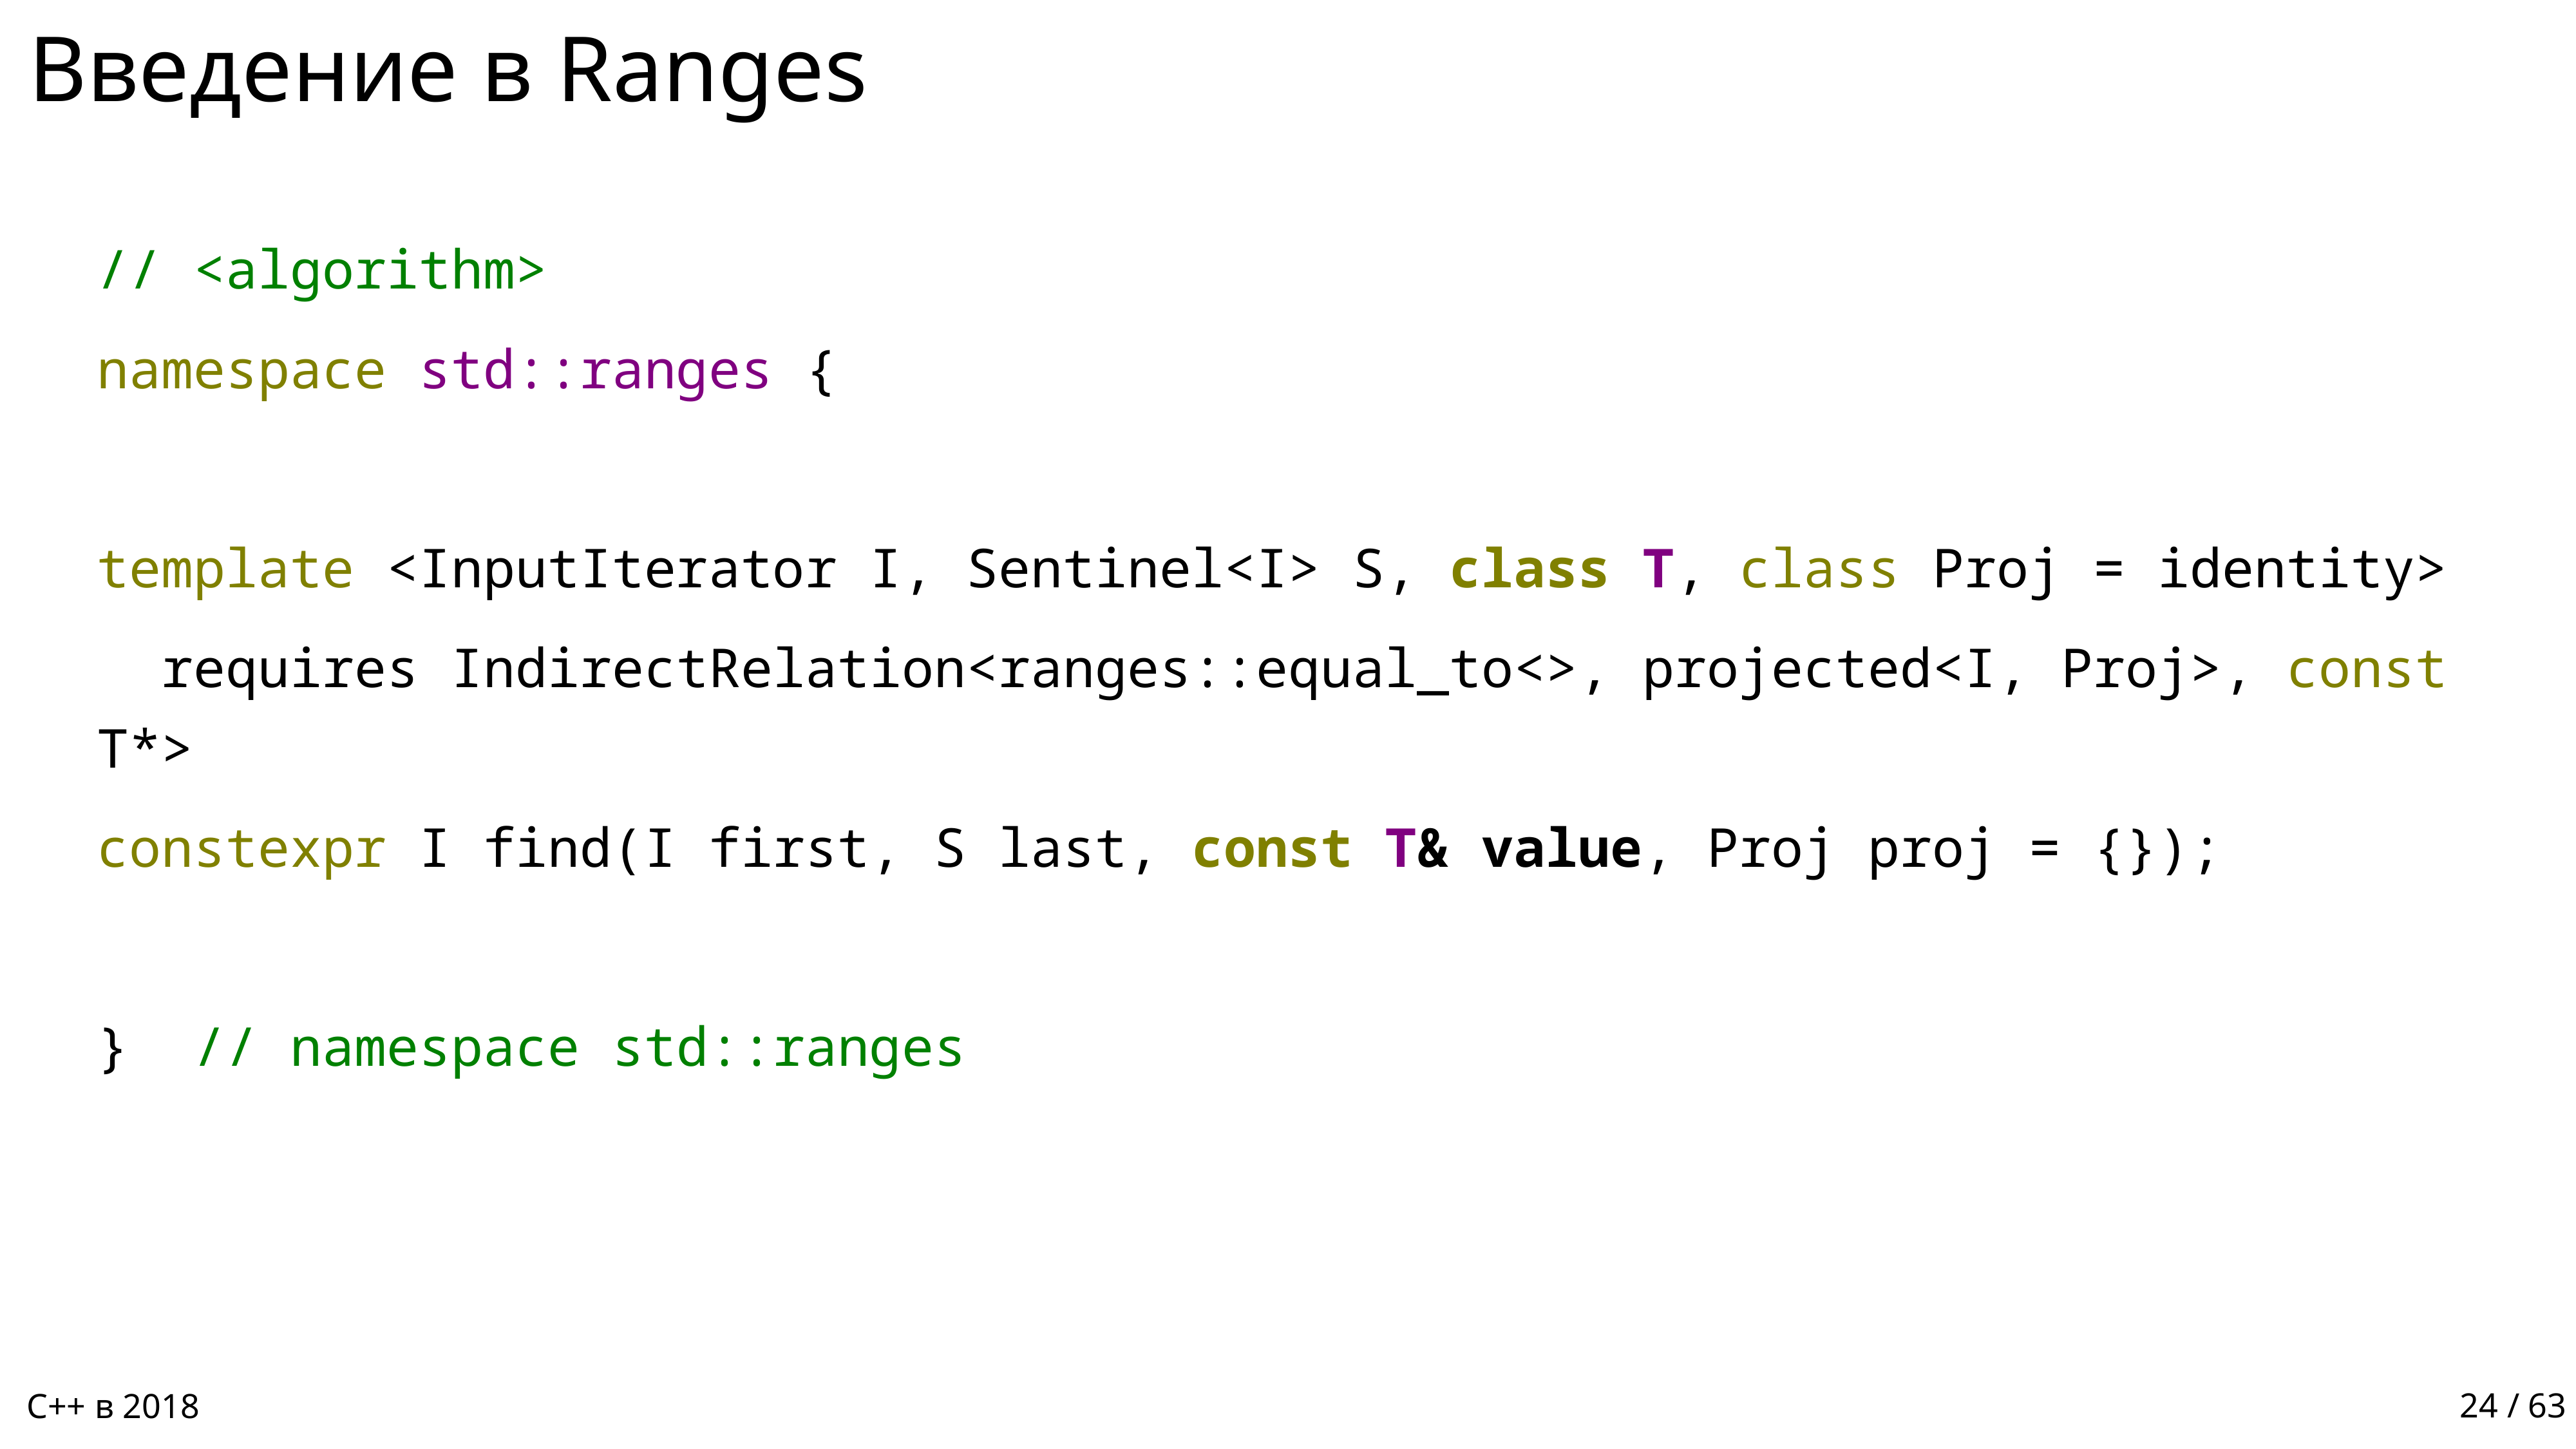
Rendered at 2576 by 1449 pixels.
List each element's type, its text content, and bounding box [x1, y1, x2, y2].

list <number> / 63 [1479, 1376, 2576, 1431]
list // <algorithm> namespace std::ranges { template <InputIterator I, Sentinel<I> S, class T, class Proj = identity> requires IndirectRelation<ranges::equal_to<>, projected<I, Proj>, const T*> constexpr I find(I first, S last, const T& value, Proj proj = {}); } // namespace std::ranges [87, 214, 2551, 1382]
list C++ в 2018 [17, 1376, 1114, 1431]
title Введение в Ranges [19, 19, 2551, 155]
